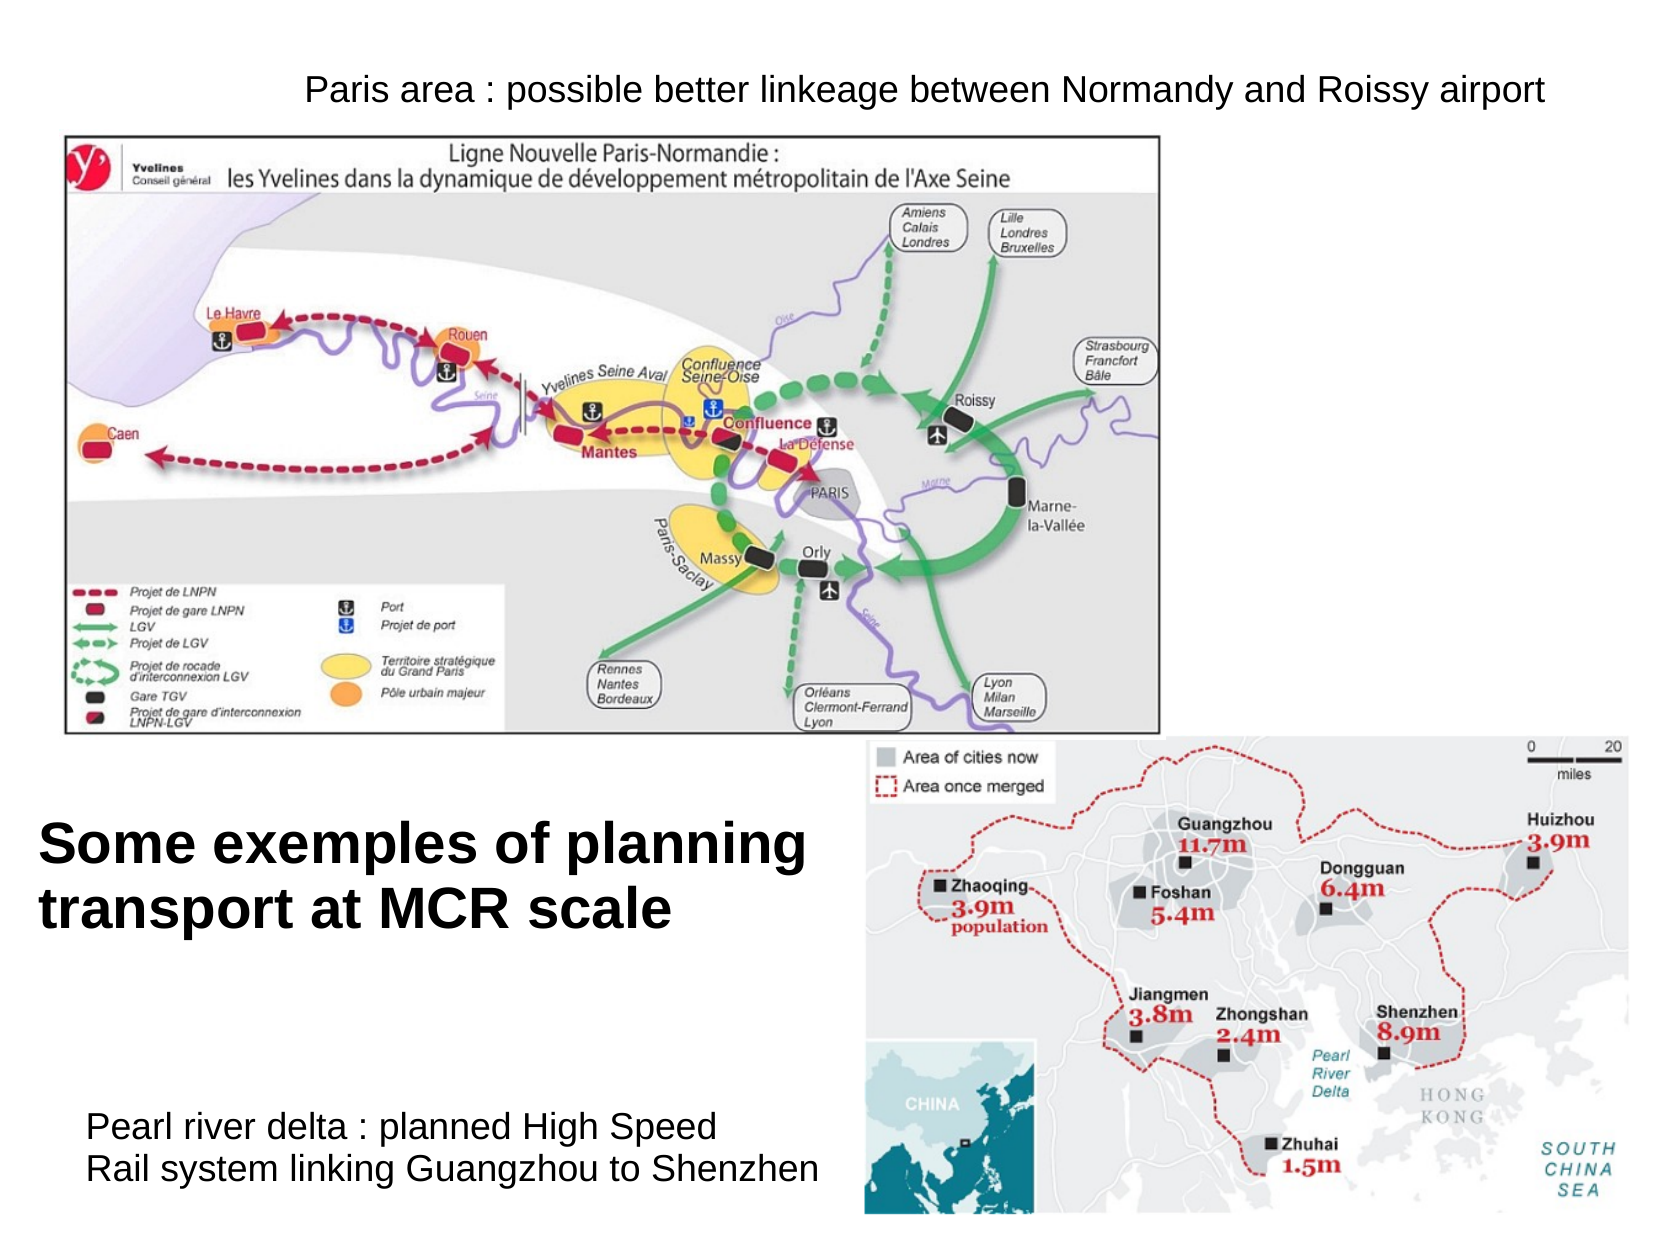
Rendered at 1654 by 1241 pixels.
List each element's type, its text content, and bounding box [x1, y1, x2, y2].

picture [59, 129, 1630, 1217]
text_box Pearl river delta : planned High Speed Rail system linking Guangzhou to Shenzhen [70, 1098, 837, 1198]
text_box Some exemples of planning transport at MCR scale [23, 803, 826, 951]
text_box Paris area : possible better linkeage between Normandy and Roissy airport [289, 61, 1564, 119]
